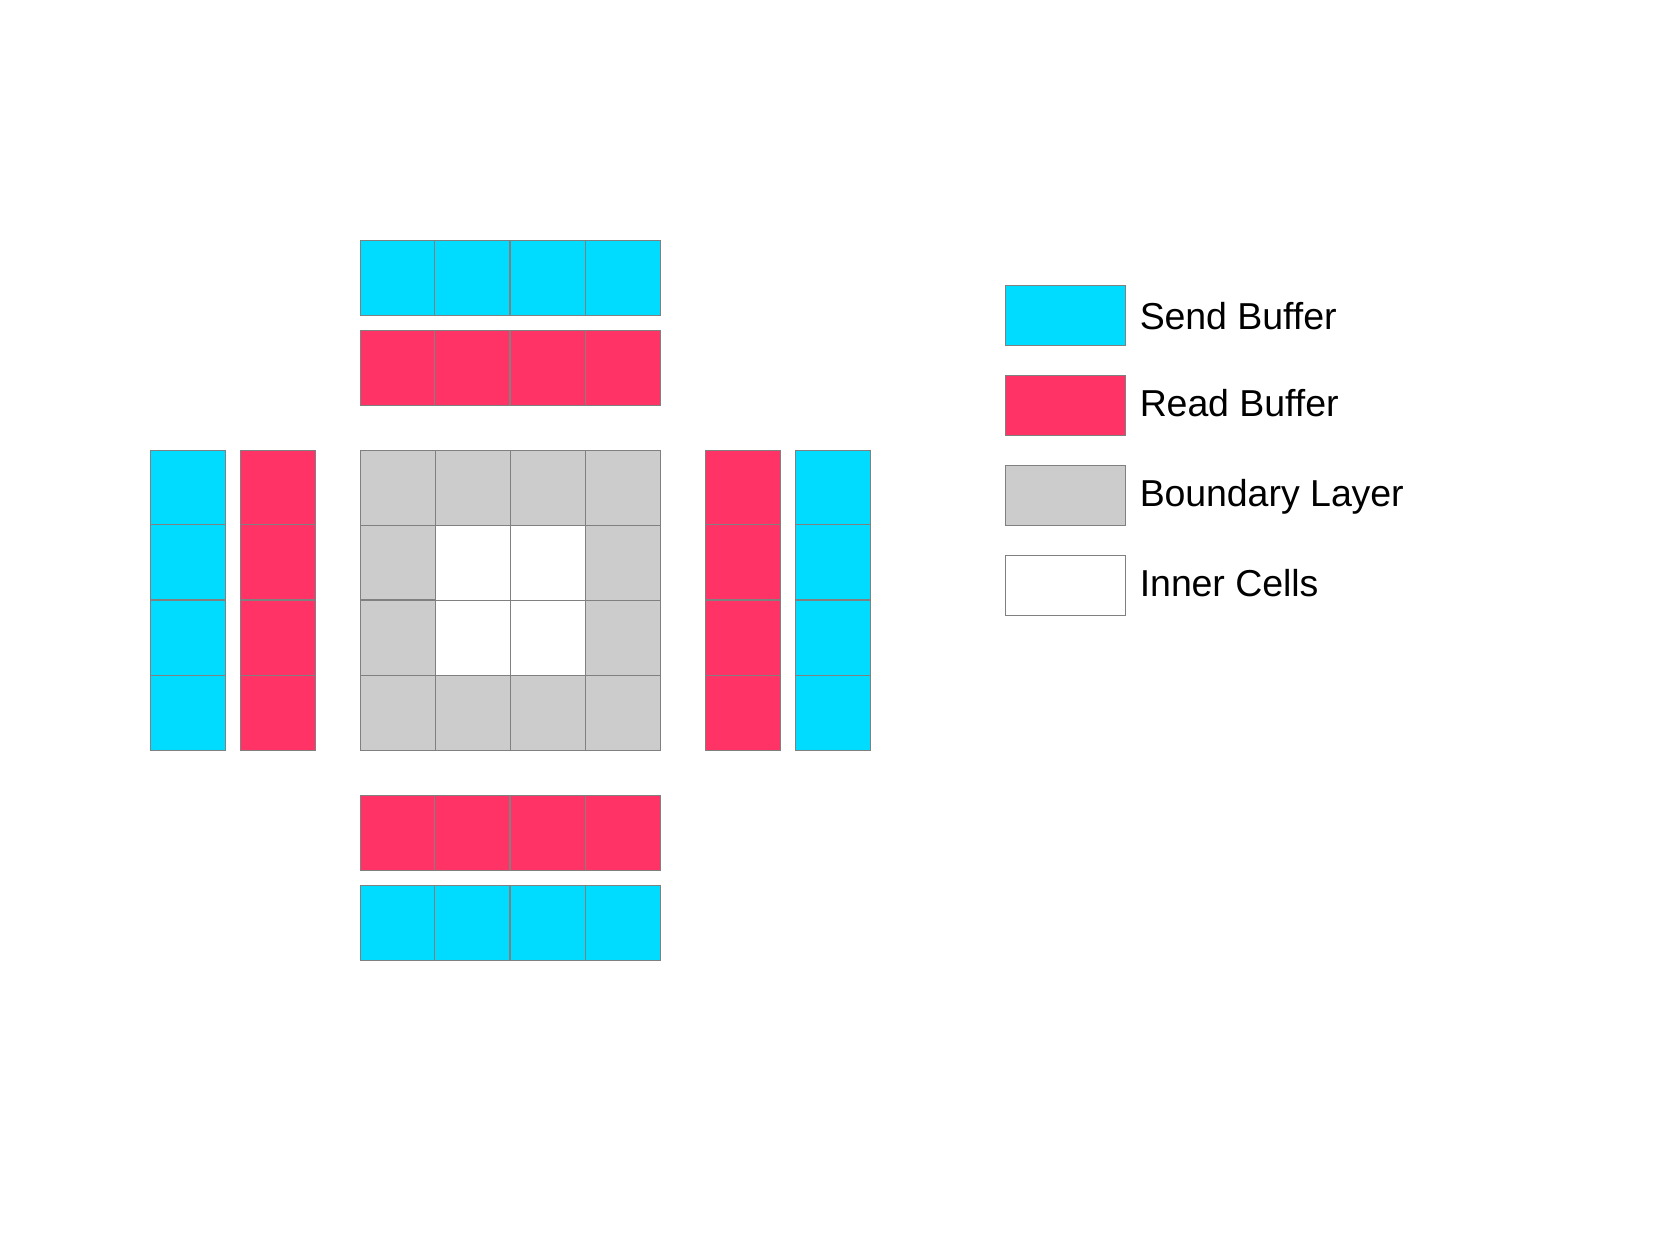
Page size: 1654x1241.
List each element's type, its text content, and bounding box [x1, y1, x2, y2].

text_box [360, 240, 661, 316]
text_box [360, 450, 661, 751]
text_box [240, 450, 316, 751]
text_box [1005, 555, 1126, 616]
text_box [150, 450, 226, 751]
text_box [360, 885, 661, 961]
text_box [360, 795, 661, 871]
text_box [705, 450, 781, 751]
text_box [1005, 465, 1126, 526]
text_box Send Buffer [1125, 288, 1441, 346]
text_box Boundary Layer [1126, 465, 1441, 522]
text_box [1005, 375, 1126, 436]
text_box [795, 450, 871, 751]
text_box Inner Cells [1125, 555, 1441, 612]
text_box [1005, 285, 1126, 346]
text_box Read Buffer [1125, 375, 1441, 432]
text_box [360, 330, 661, 406]
